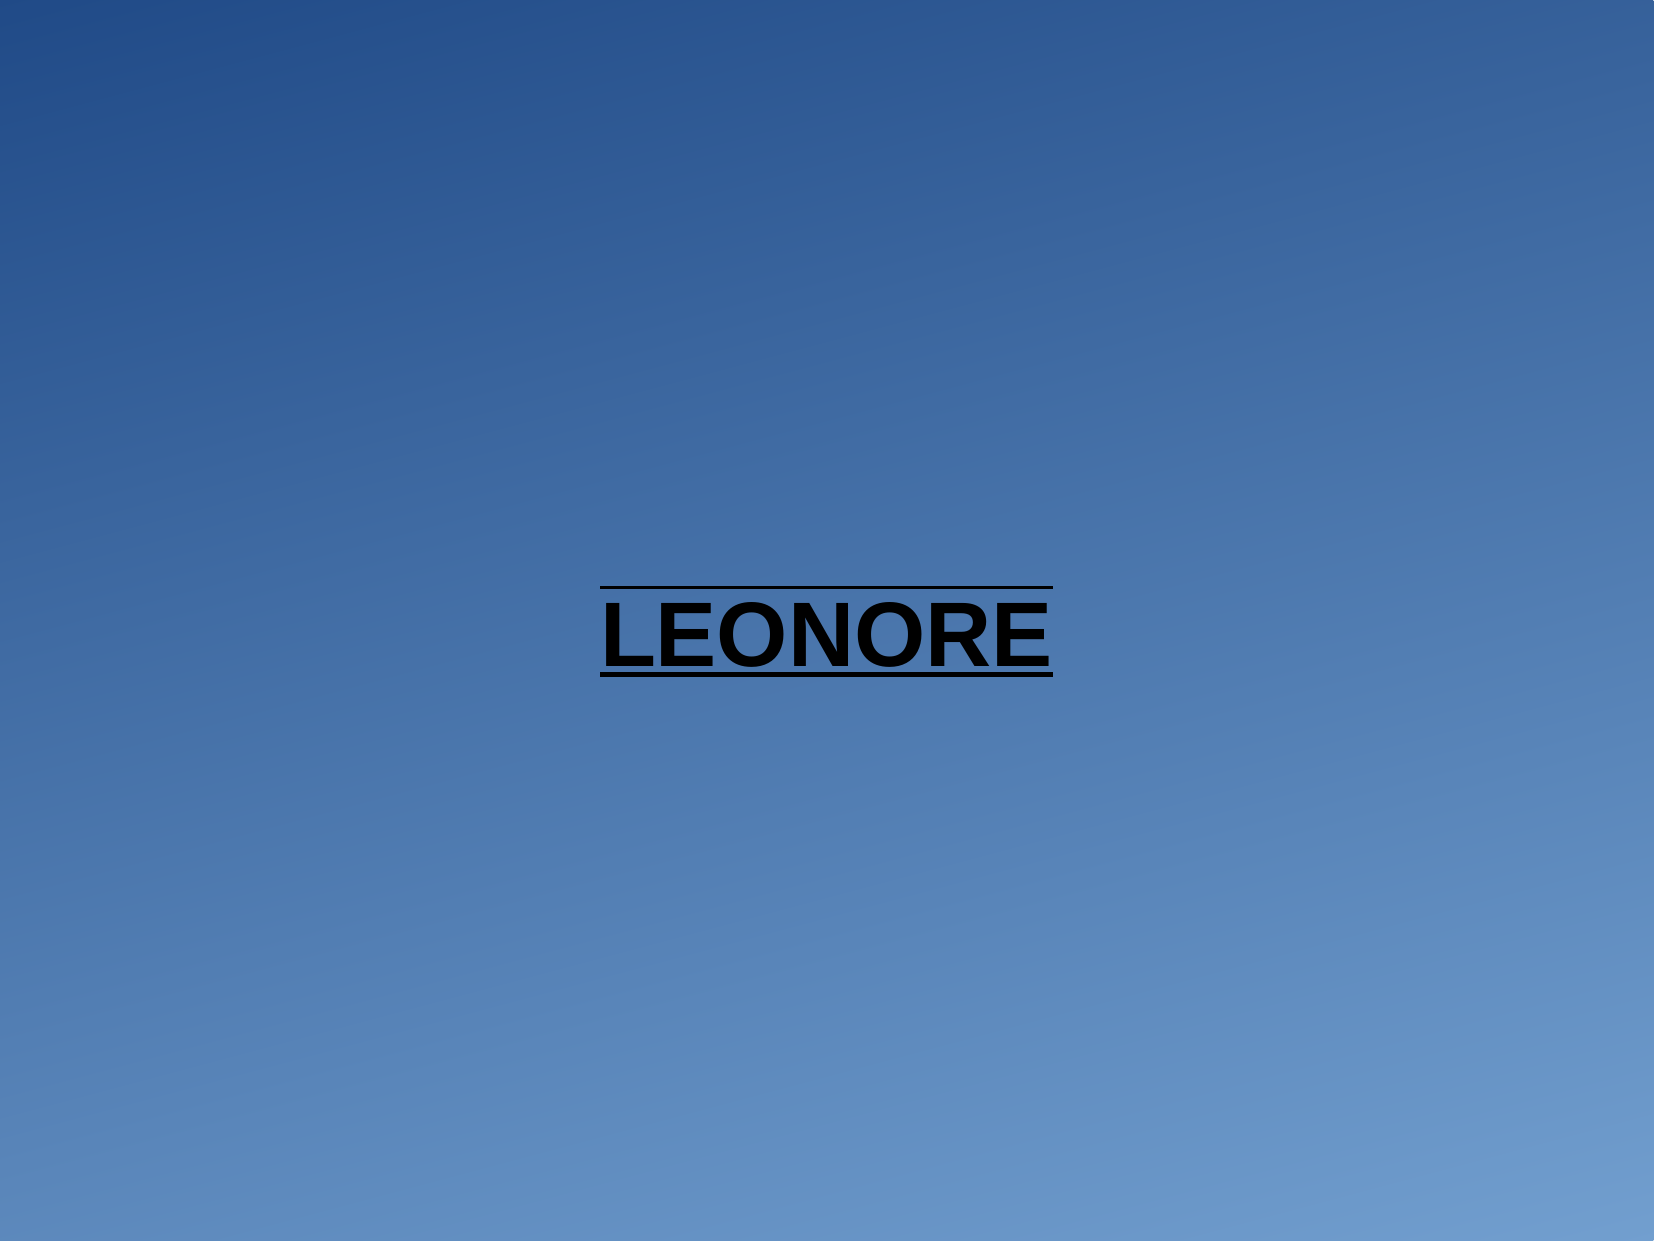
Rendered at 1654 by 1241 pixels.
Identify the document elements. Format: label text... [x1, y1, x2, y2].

title LEONORE [82, 531, 1571, 739]
